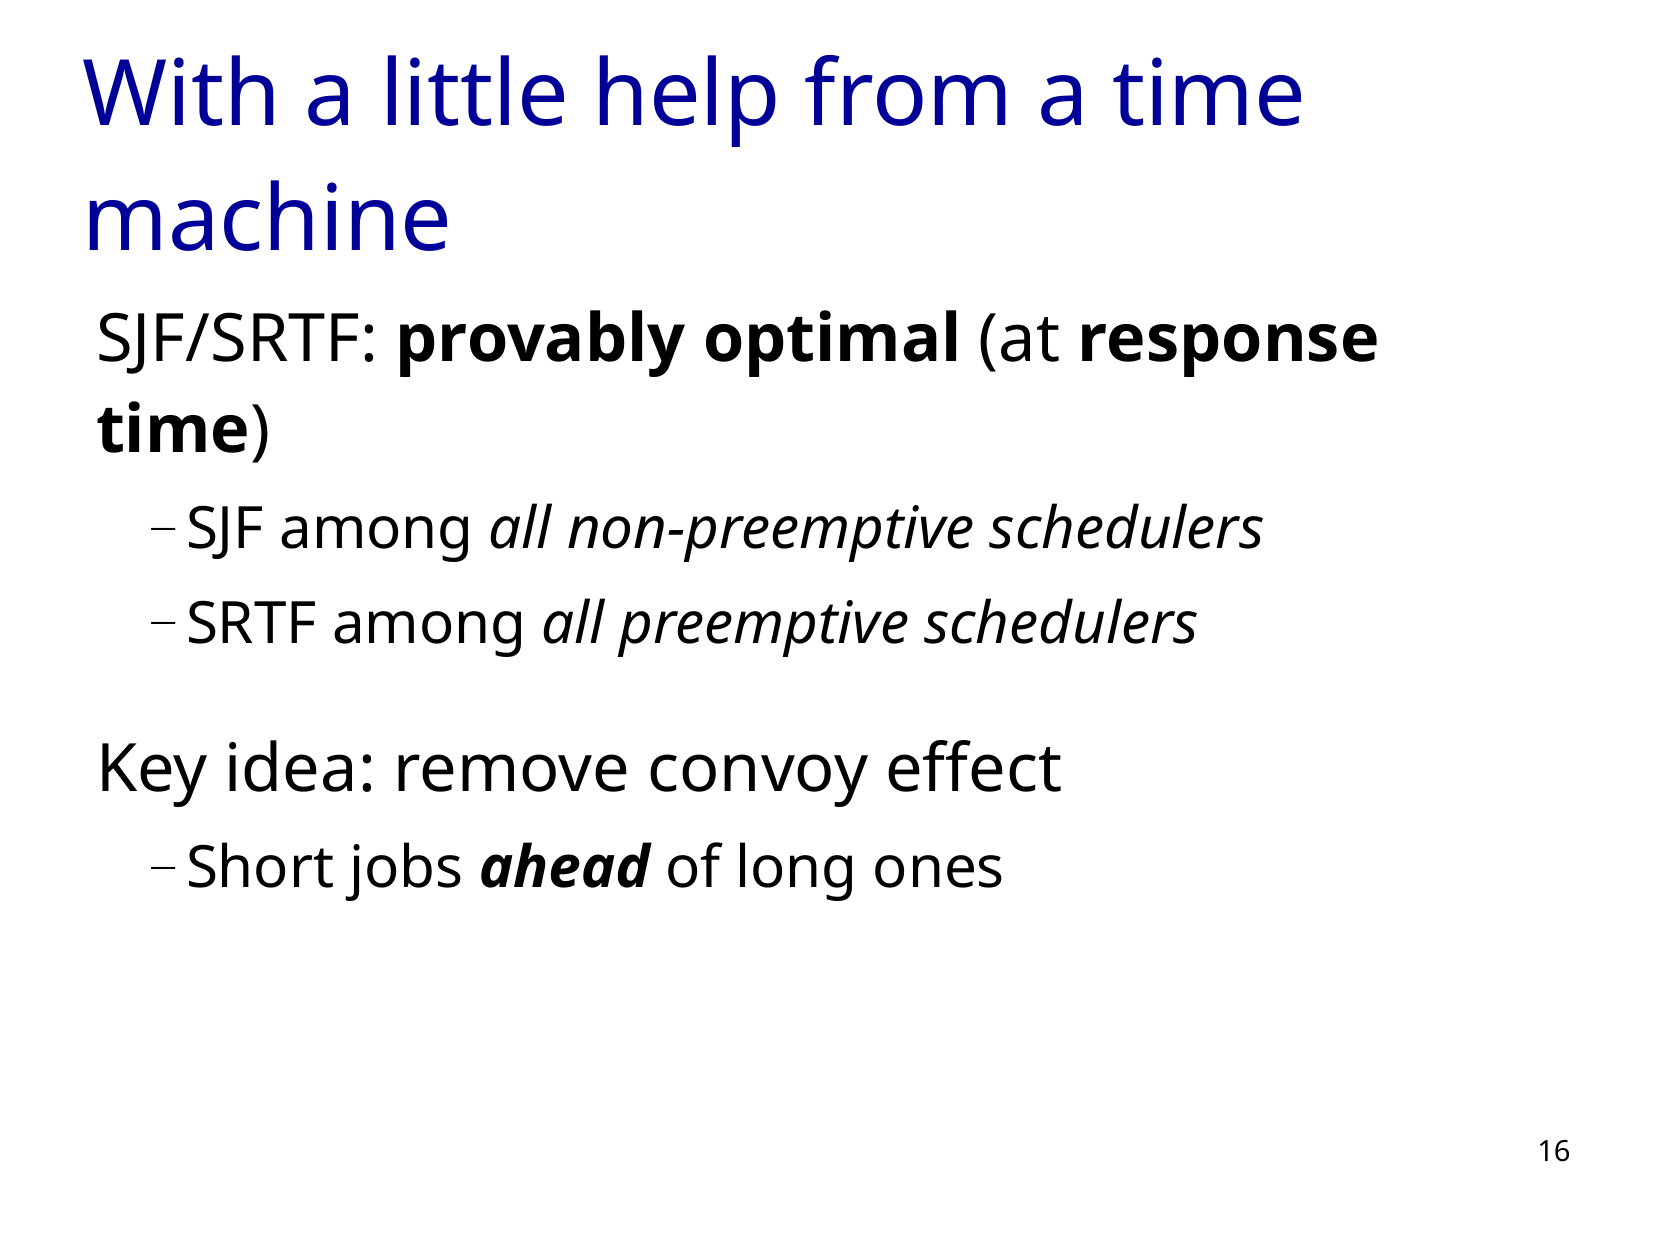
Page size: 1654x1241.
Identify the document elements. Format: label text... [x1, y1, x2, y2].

title With a little help from a time machine [82, 49, 1571, 257]
list SJF/SRTF: provably optimal (at response time) SJF among all non-preemptive schedulers SRTF among all preemptive schedulers Key idea: remove convoy effect Short jobs ahead of long ones [60, 290, 1571, 1096]
